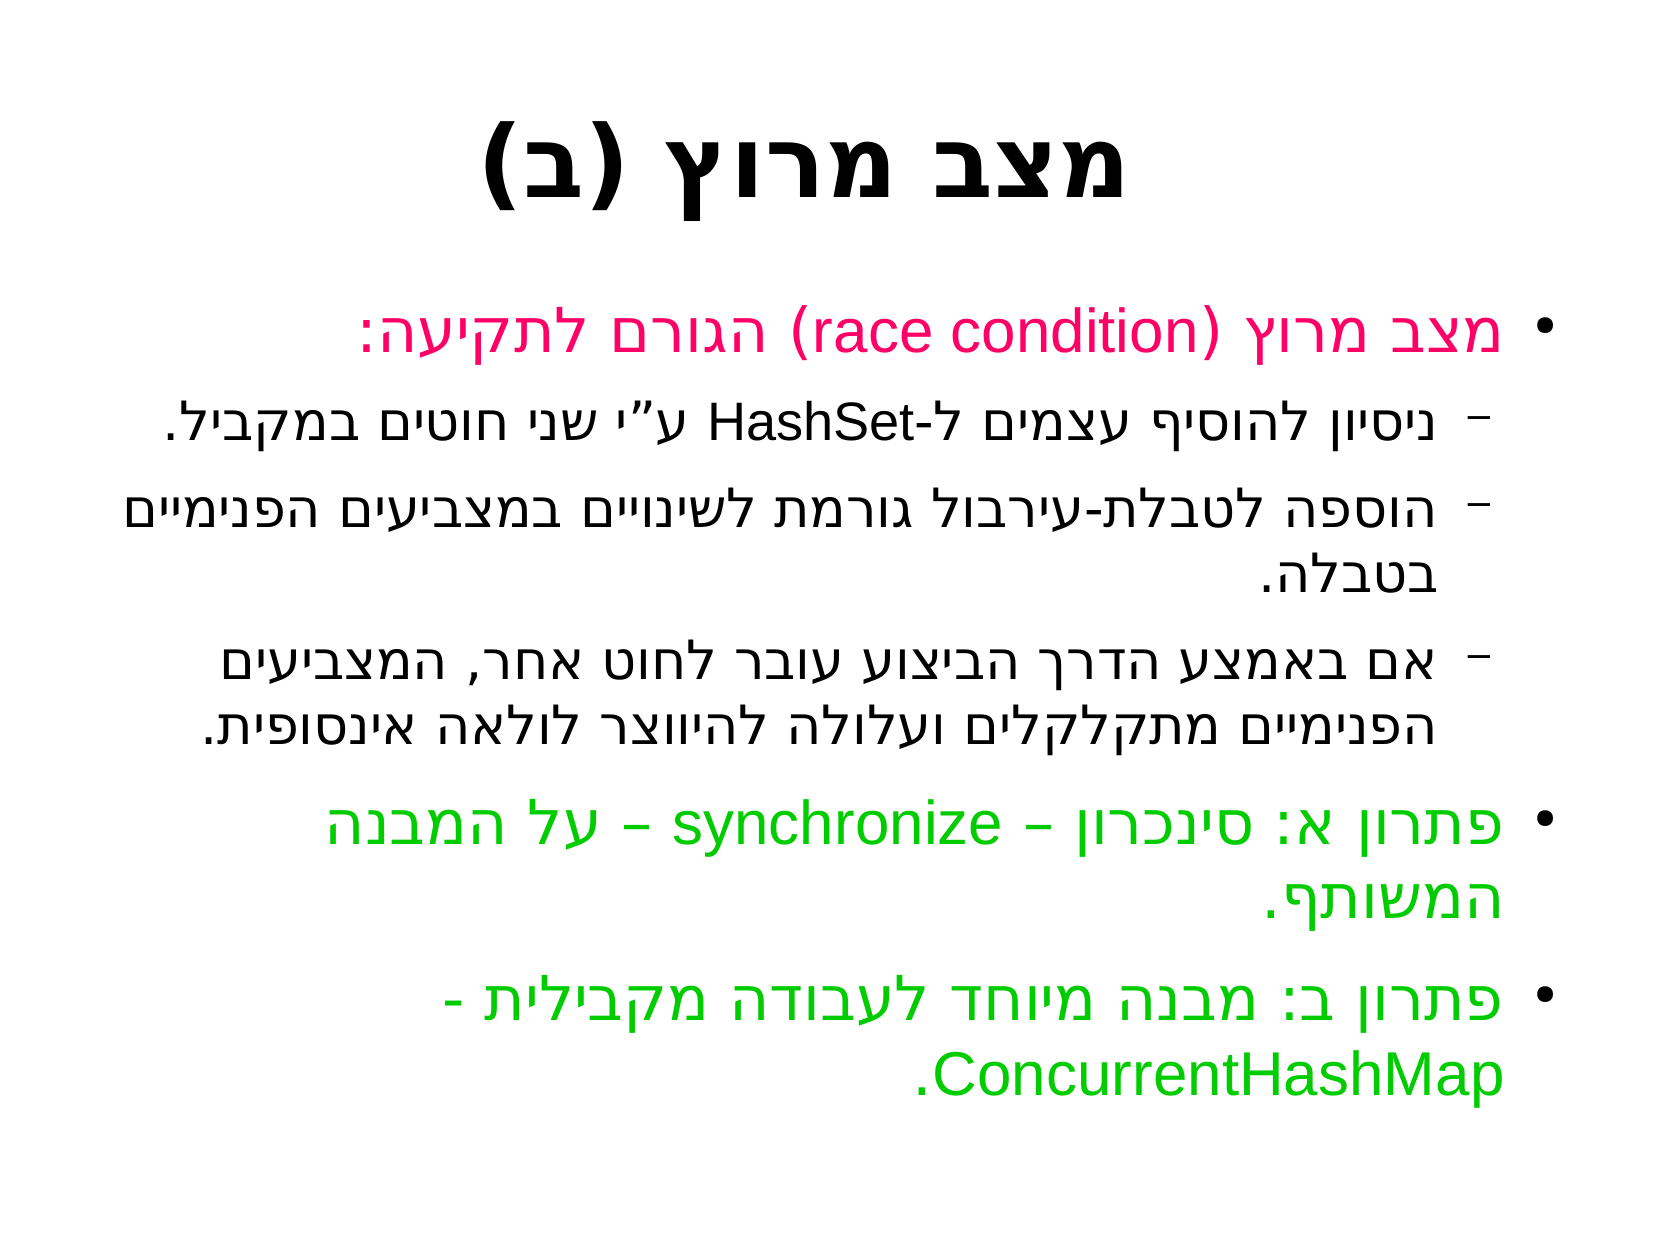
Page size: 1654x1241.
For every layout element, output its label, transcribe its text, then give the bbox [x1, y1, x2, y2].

list מצב מרוץ (race condition) הגורם לתקיעה: ניסיון להוסיף עצמים ל-HashSet ע”י שני חוטים במקביל. הוספה לטבלת-עירבול גורמת לשינויים במצביעים הפנימיים בטבלה. אם באמצע הדרך הביצוע עובר לחוט אחר, המצביעים הפנימיים מתקלקלים ועלולה להיווצר לולאה אינסופית. פתרון א: סינכרון – synchronize – על המבנה המשותף. פתרון ב: מבנה מיוחד לעבודה מקבילית - ConcurrentHashMap. [82, 290, 1571, 1126]
title מצב מרוץ (ב) [63, 45, 1546, 271]
